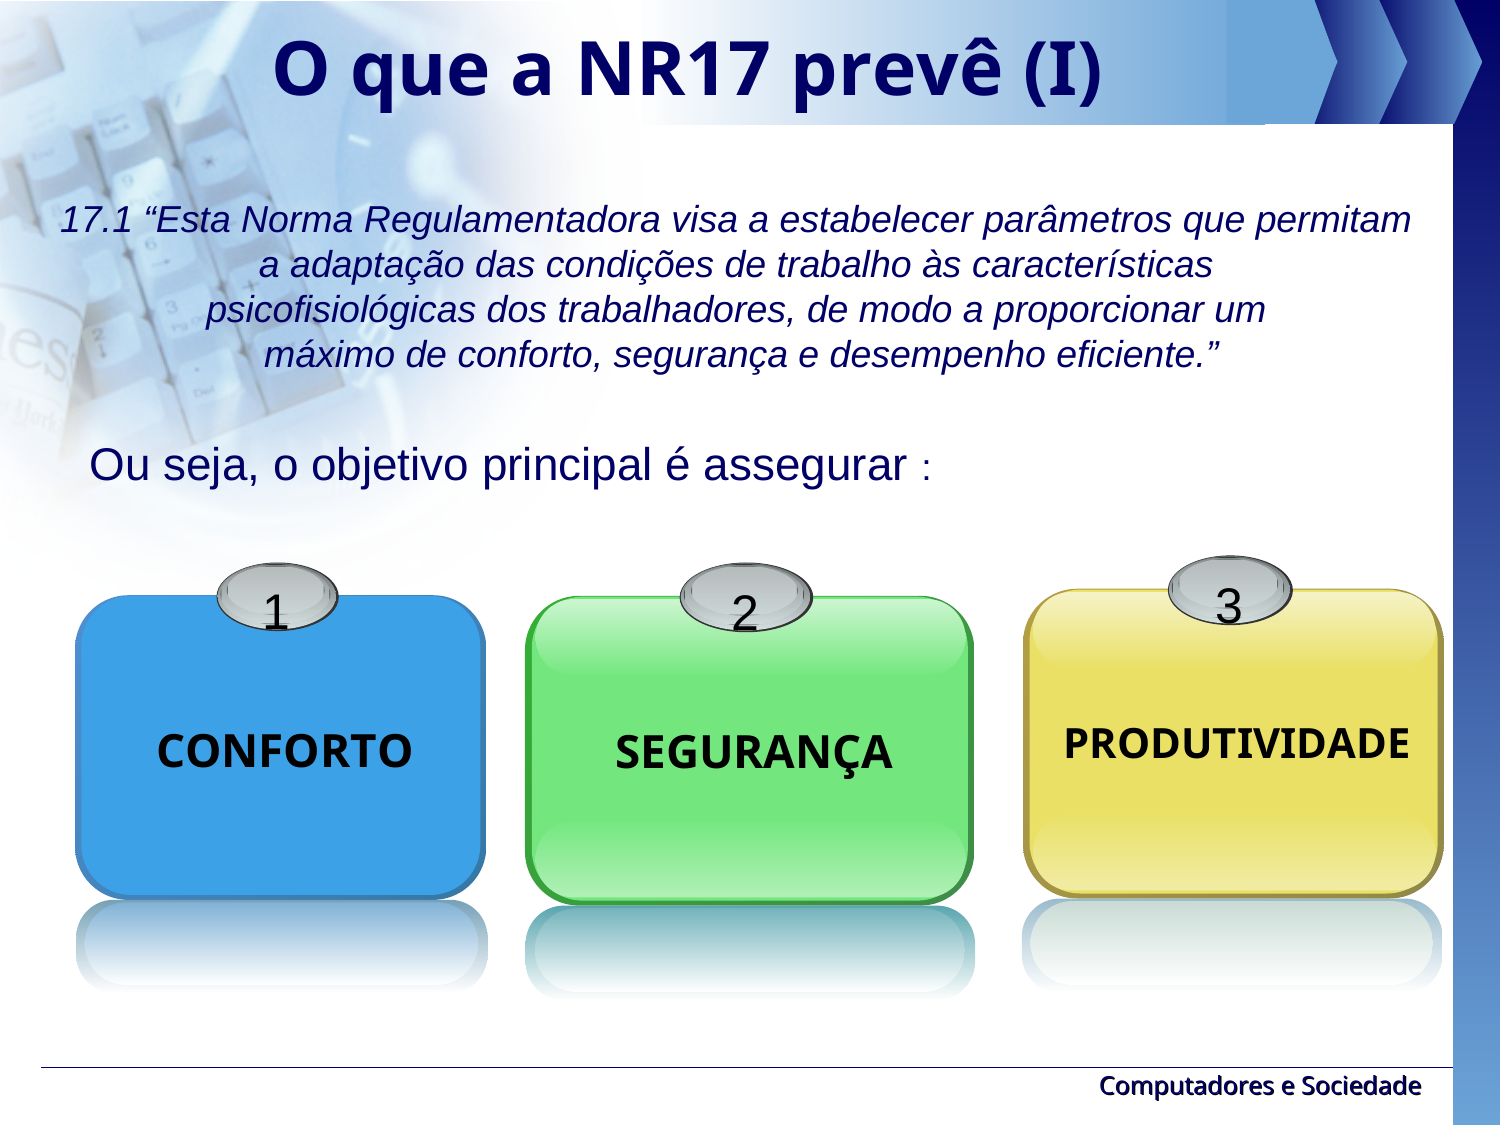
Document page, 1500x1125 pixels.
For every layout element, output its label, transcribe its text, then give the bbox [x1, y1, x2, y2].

title O que a NR17 prevê (I) [74, 12, 1300, 120]
text_box [1023, 555, 1444, 639]
text_box CONFORTO [89, 643, 481, 785]
text_box 1 [247, 572, 306, 643]
text_box [524, 562, 976, 1000]
text_box SEGURANÇA [540, 645, 969, 786]
text_box 2 [716, 572, 774, 645]
text_box 17.1 “Esta Norma Regulamentadora visa a estabelecer parâmetros que permitam a adaptação das condições de trabalho às características psicofisiológicas dos trabalhadores, de modo a proporcionar um máximo de conforto, segurança e desempenho eficiente.” [45, 187, 1437, 383]
text_box Ou seja, o objetivo principal é assegurar : [75, 427, 957, 498]
text_box 3 [1200, 565, 1258, 639]
text_box [75, 562, 488, 993]
text_box [1021, 776, 1444, 993]
text_box PRODUTIVIDADE [975, 639, 1500, 776]
